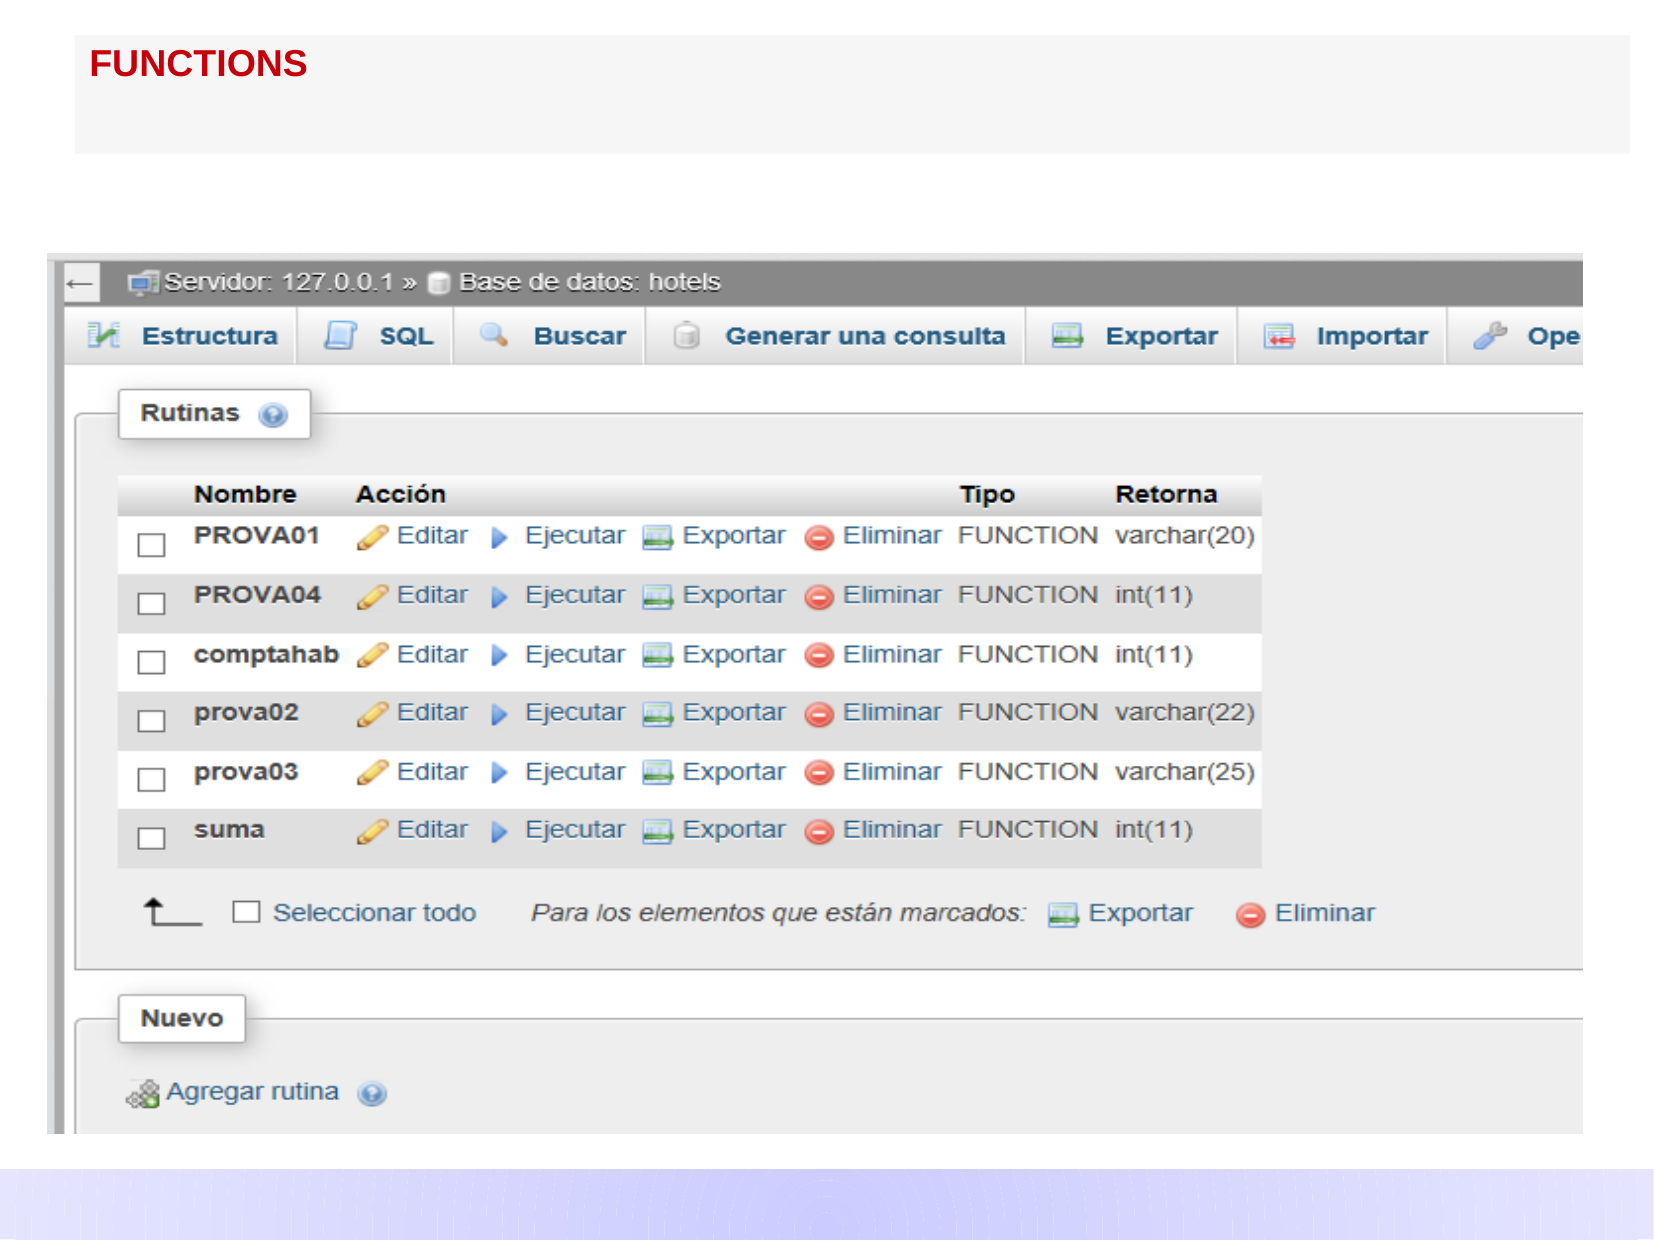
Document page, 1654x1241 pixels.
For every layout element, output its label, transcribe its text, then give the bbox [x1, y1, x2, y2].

text_box FUNCTIONS [74, 35, 1630, 154]
text_box [0, 304, 1654, 1221]
picture [47, 253, 1583, 1134]
